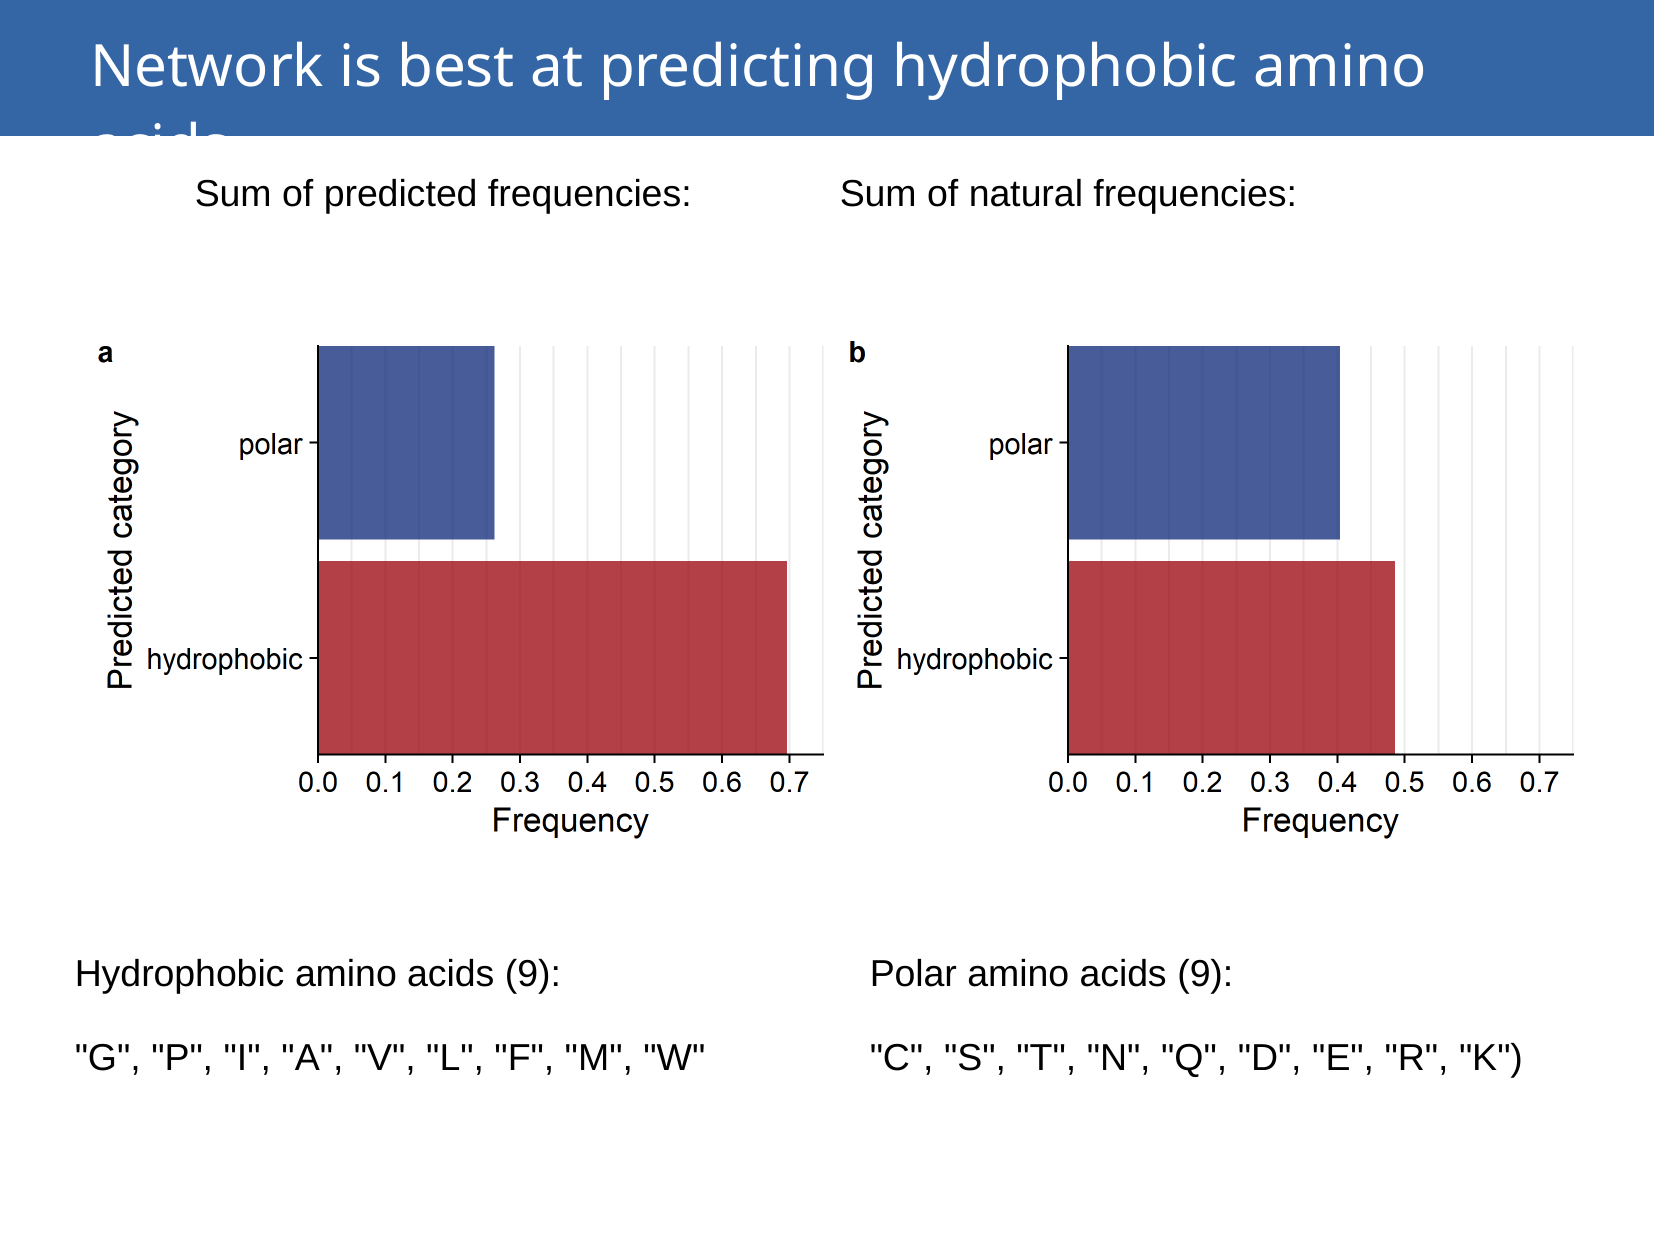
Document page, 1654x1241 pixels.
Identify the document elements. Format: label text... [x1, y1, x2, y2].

text_box Polar amino acids (9): "C", "S", "T", "N", "Q", "D", "E", "R", "K") [855, 945, 1561, 1170]
text_box Network is best at predicting hydrophobic amino acids. [0, 17, 1647, 242]
text_box Sum of natural frequencies: [825, 165, 1501, 222]
text_box [0, 0, 1654, 136]
picture [90, 329, 1590, 855]
text_box Hydrophobic amino acids (9): "G", "P", "I", "A", "V", "L", "F", "M", "W" [60, 945, 766, 1170]
text_box Sum of predicted frequencies: [180, 165, 825, 222]
